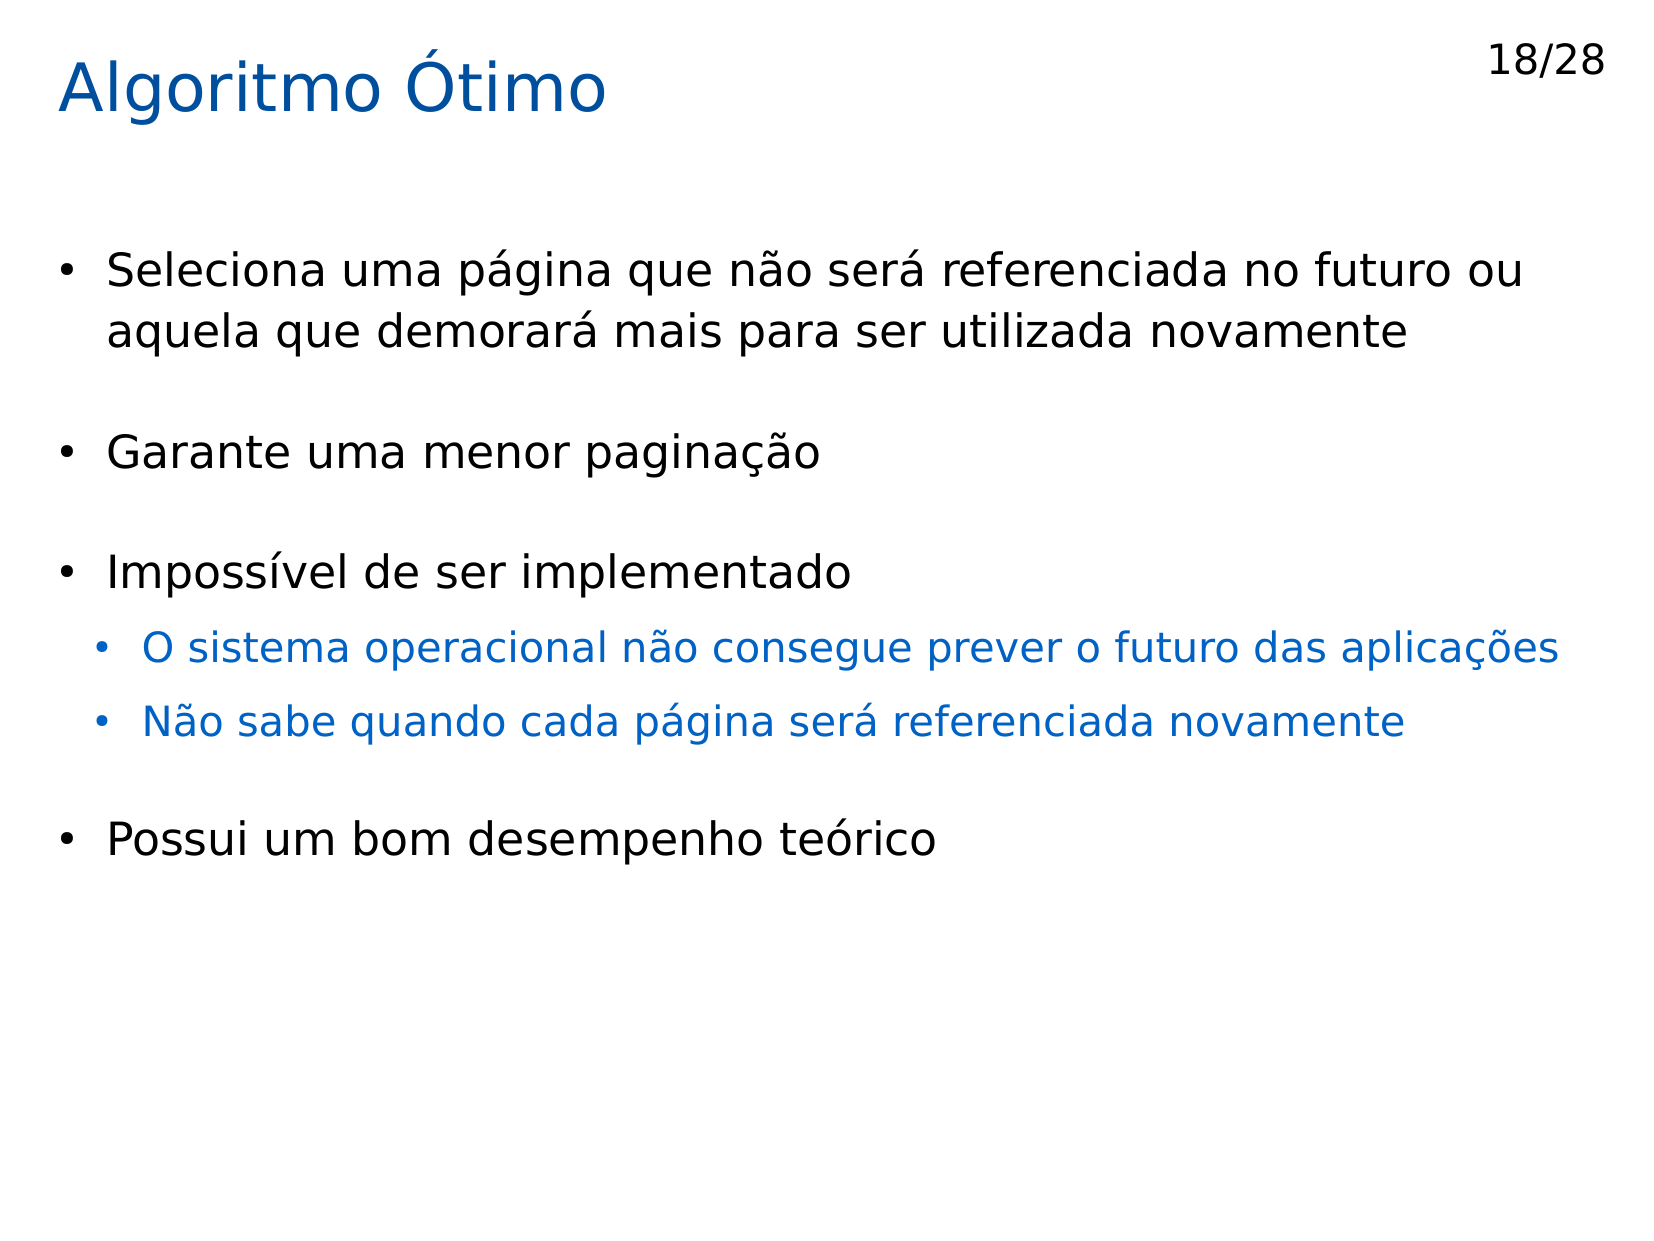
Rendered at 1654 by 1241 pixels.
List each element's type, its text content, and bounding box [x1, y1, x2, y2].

title Algoritmo Ótimo [59, 29, 1506, 148]
list Seleciona uma página que não será referenciada no futuro ou aquela que demorará mais para ser utilizada novamente Garante uma menor paginação Impossível de ser implementado O sistema operacional não consegue prever o futuro das aplicações Não sabe quando cada página será referenciada novamente Possui um bom desempenho teórico [59, 236, 1595, 1211]
